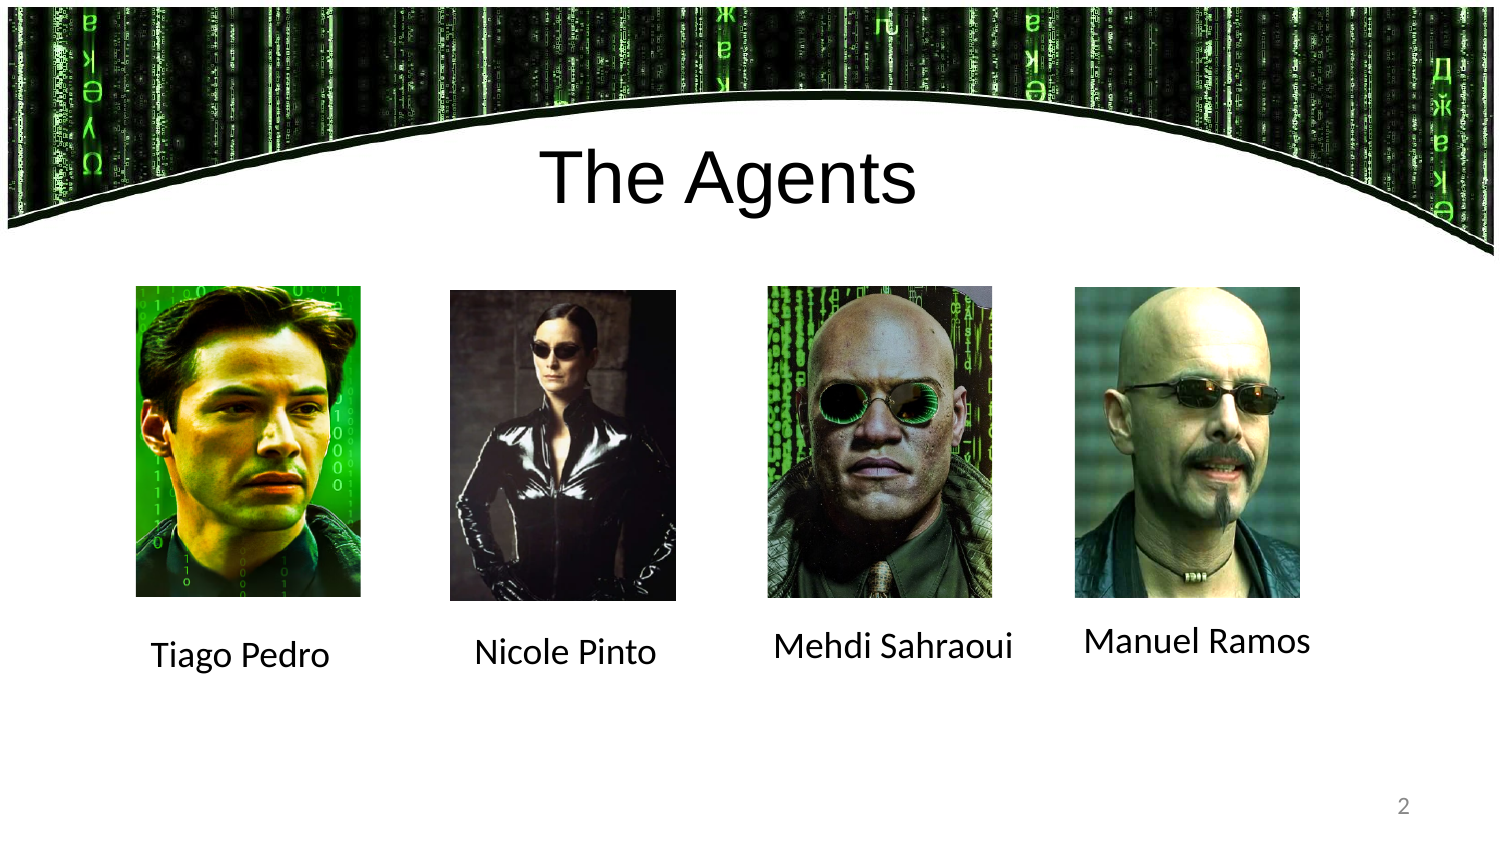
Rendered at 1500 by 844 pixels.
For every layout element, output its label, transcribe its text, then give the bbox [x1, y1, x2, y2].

picture [0, 0, 1500, 844]
title The Agents [53, 102, 1404, 244]
text_box Nicole Pinto [459, 619, 678, 680]
text_box Tiago Pedro [135, 622, 355, 683]
text_box Mehdi Sahraoui [758, 613, 1044, 674]
text_box Manuel Ramos [1068, 608, 1391, 669]
slide_number <number> [1074, 782, 1425, 827]
